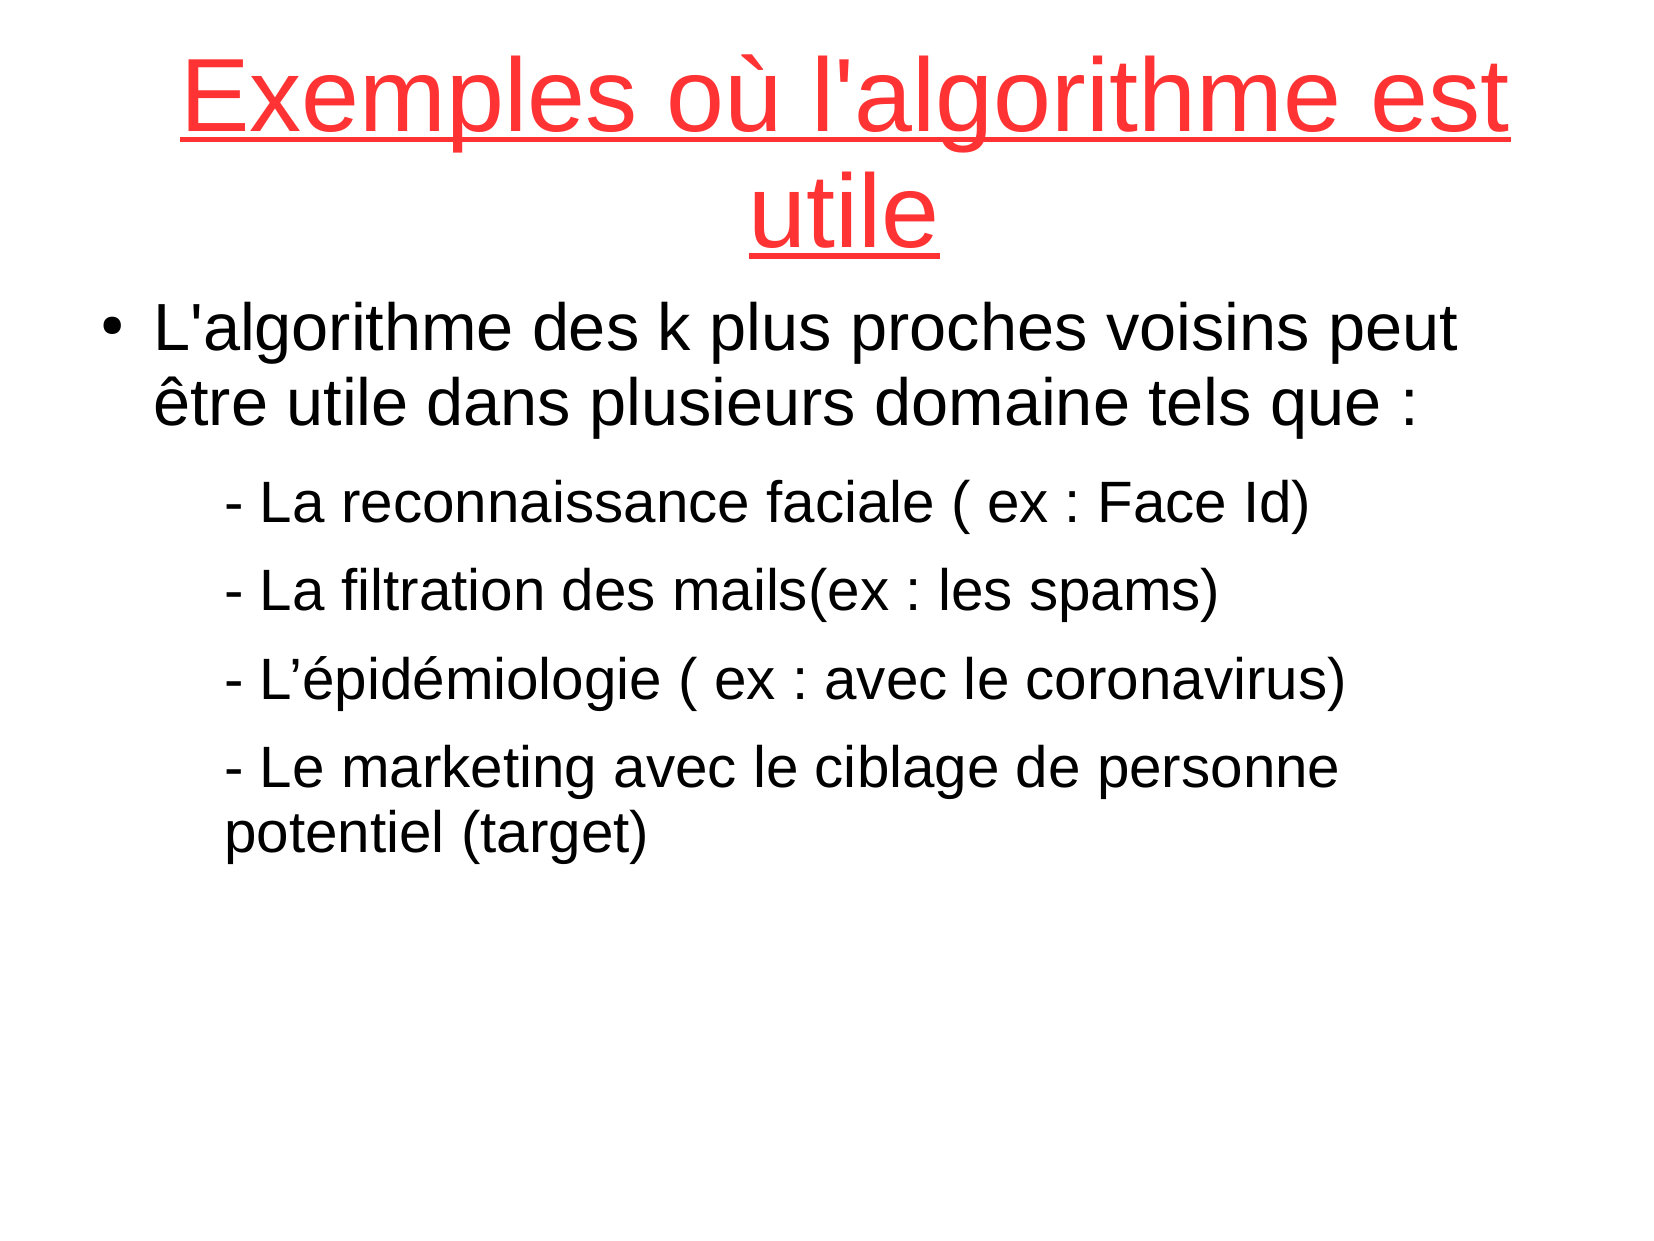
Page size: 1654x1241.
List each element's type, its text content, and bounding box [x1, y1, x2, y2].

title Exemples où l'algorithme est utile [82, 36, 1571, 270]
list L'algorithme des k plus proches voisins peut être utile dans plusieurs domaine tels que : - La reconnaissance faciale ( ex : Face Id) - La filtration des mails(ex : les spams) - L’épidémiologie ( ex : avec le coronavirus) - Le marketing avec le ciblage de personne potentiel (target) [82, 290, 1489, 934]
